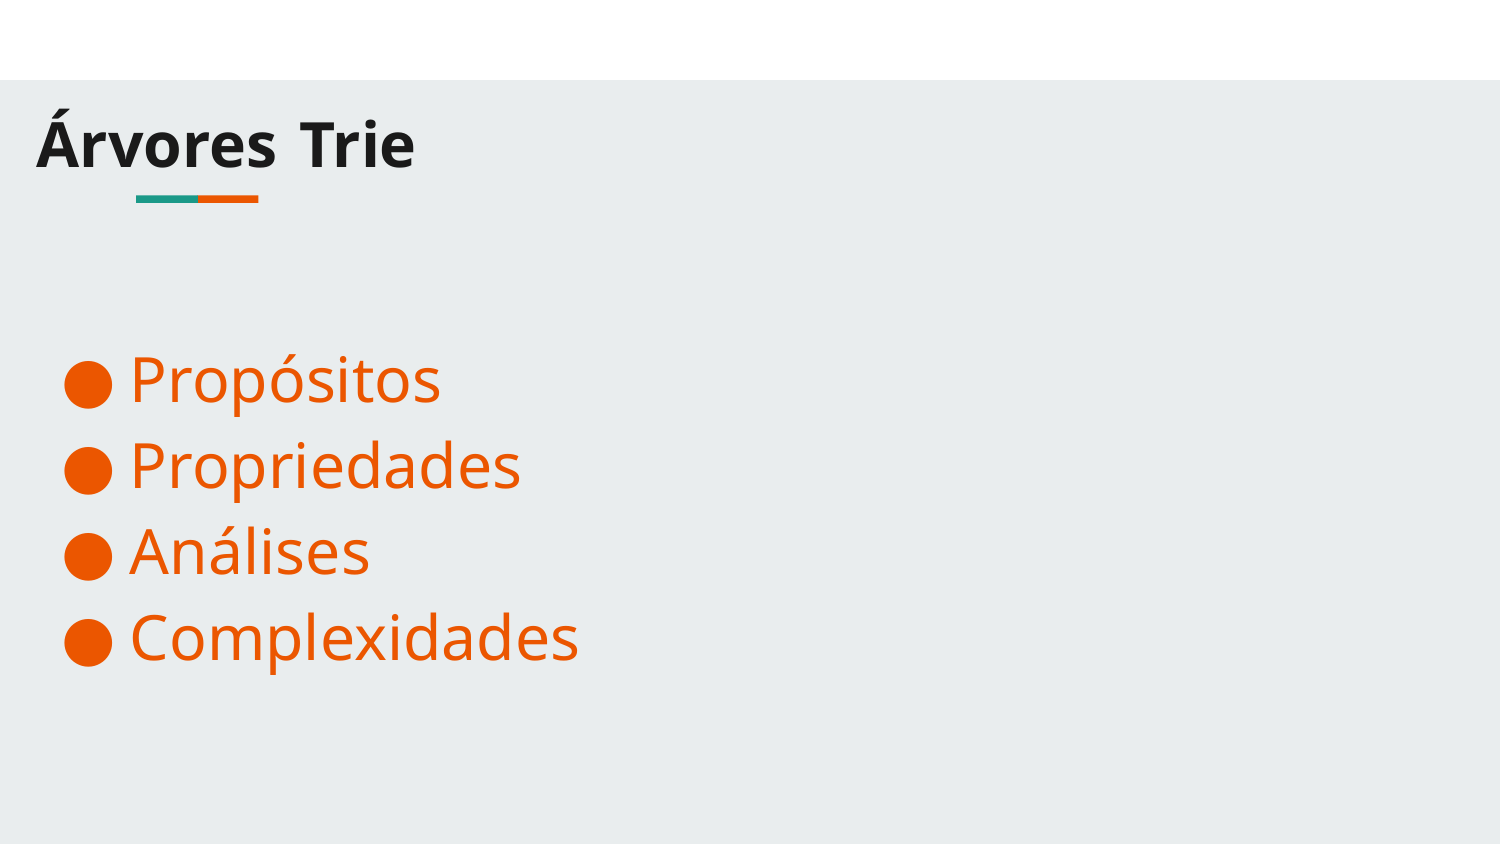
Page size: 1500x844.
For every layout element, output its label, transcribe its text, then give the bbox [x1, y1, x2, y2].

list Propósitos Propriedades Análises Complexidades [39, 205, 1460, 743]
title Árvores Trie [21, 68, 1283, 206]
